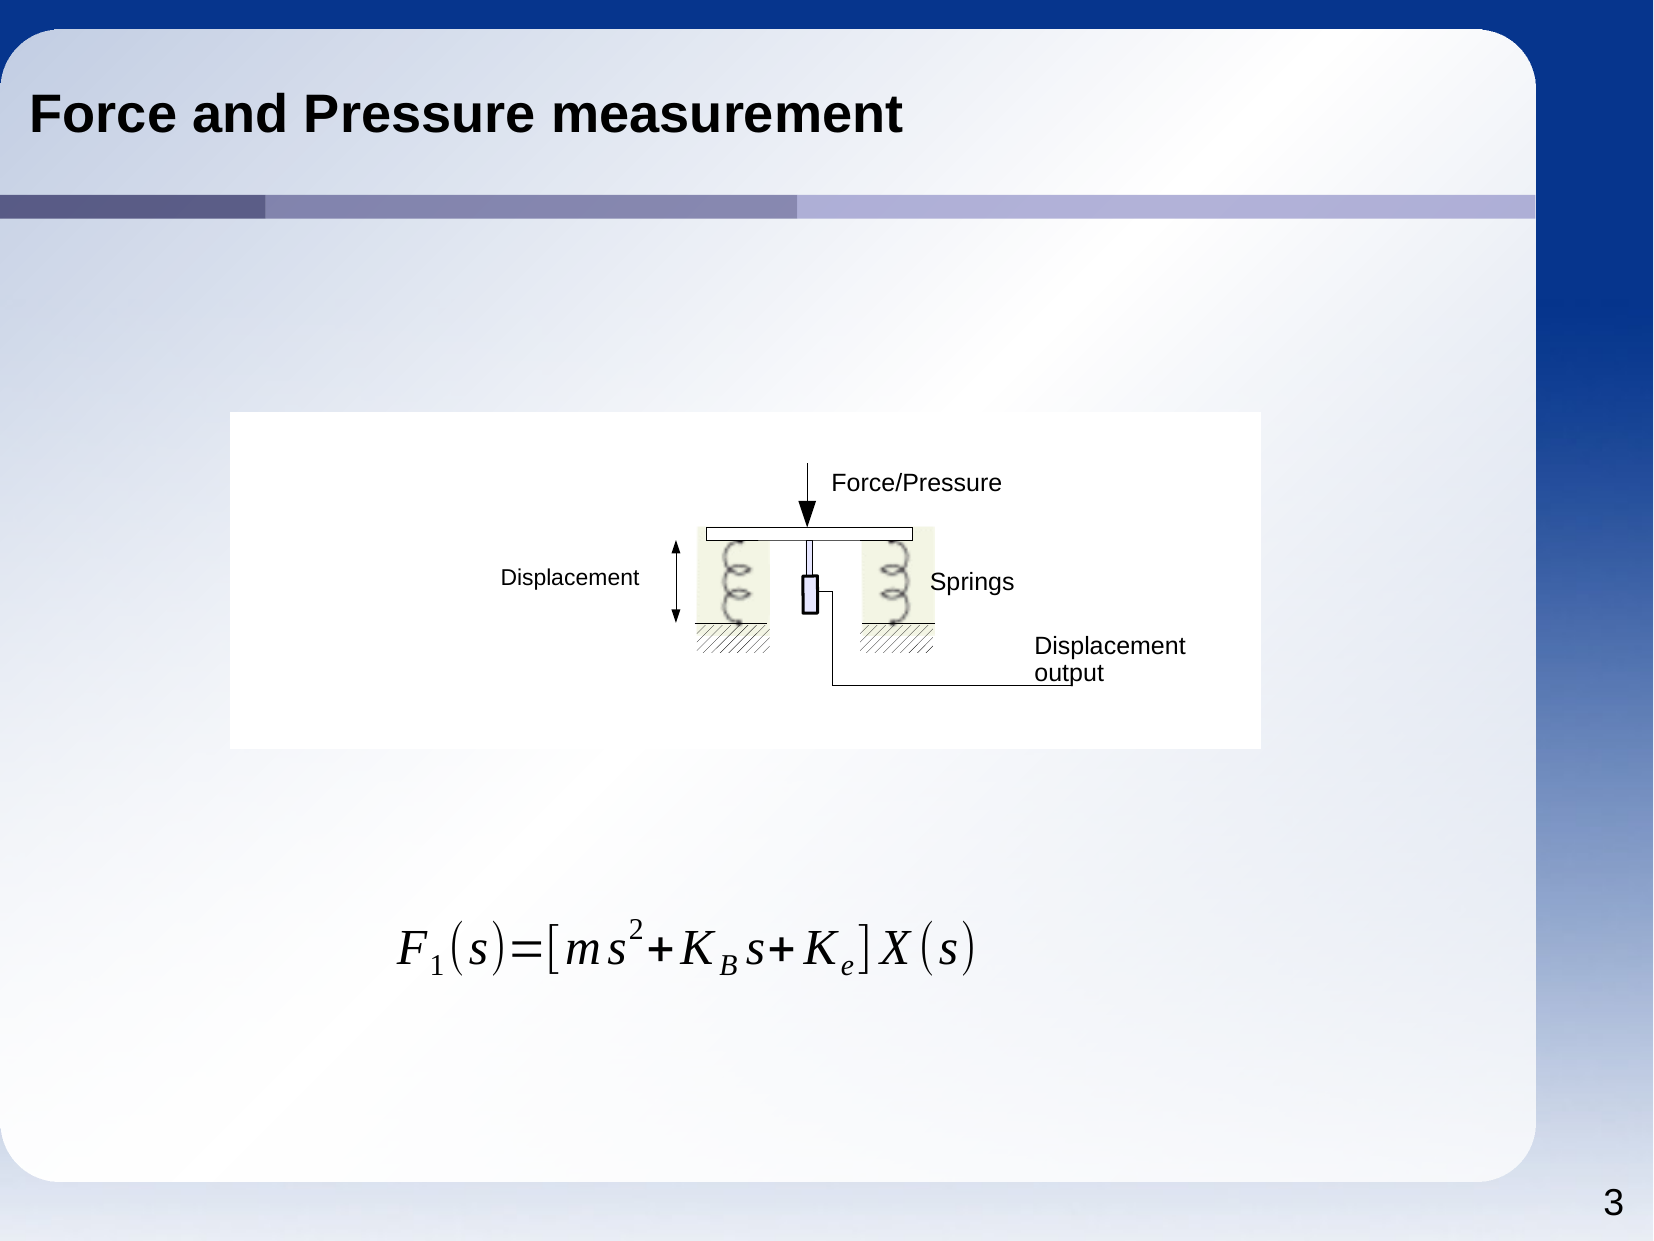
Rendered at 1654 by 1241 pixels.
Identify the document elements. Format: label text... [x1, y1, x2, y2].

chart [229, 412, 1262, 750]
chart [387, 912, 985, 983]
title Force and Pressure measurement [29, 49, 1506, 178]
picture [0, 0, 1654, 1241]
